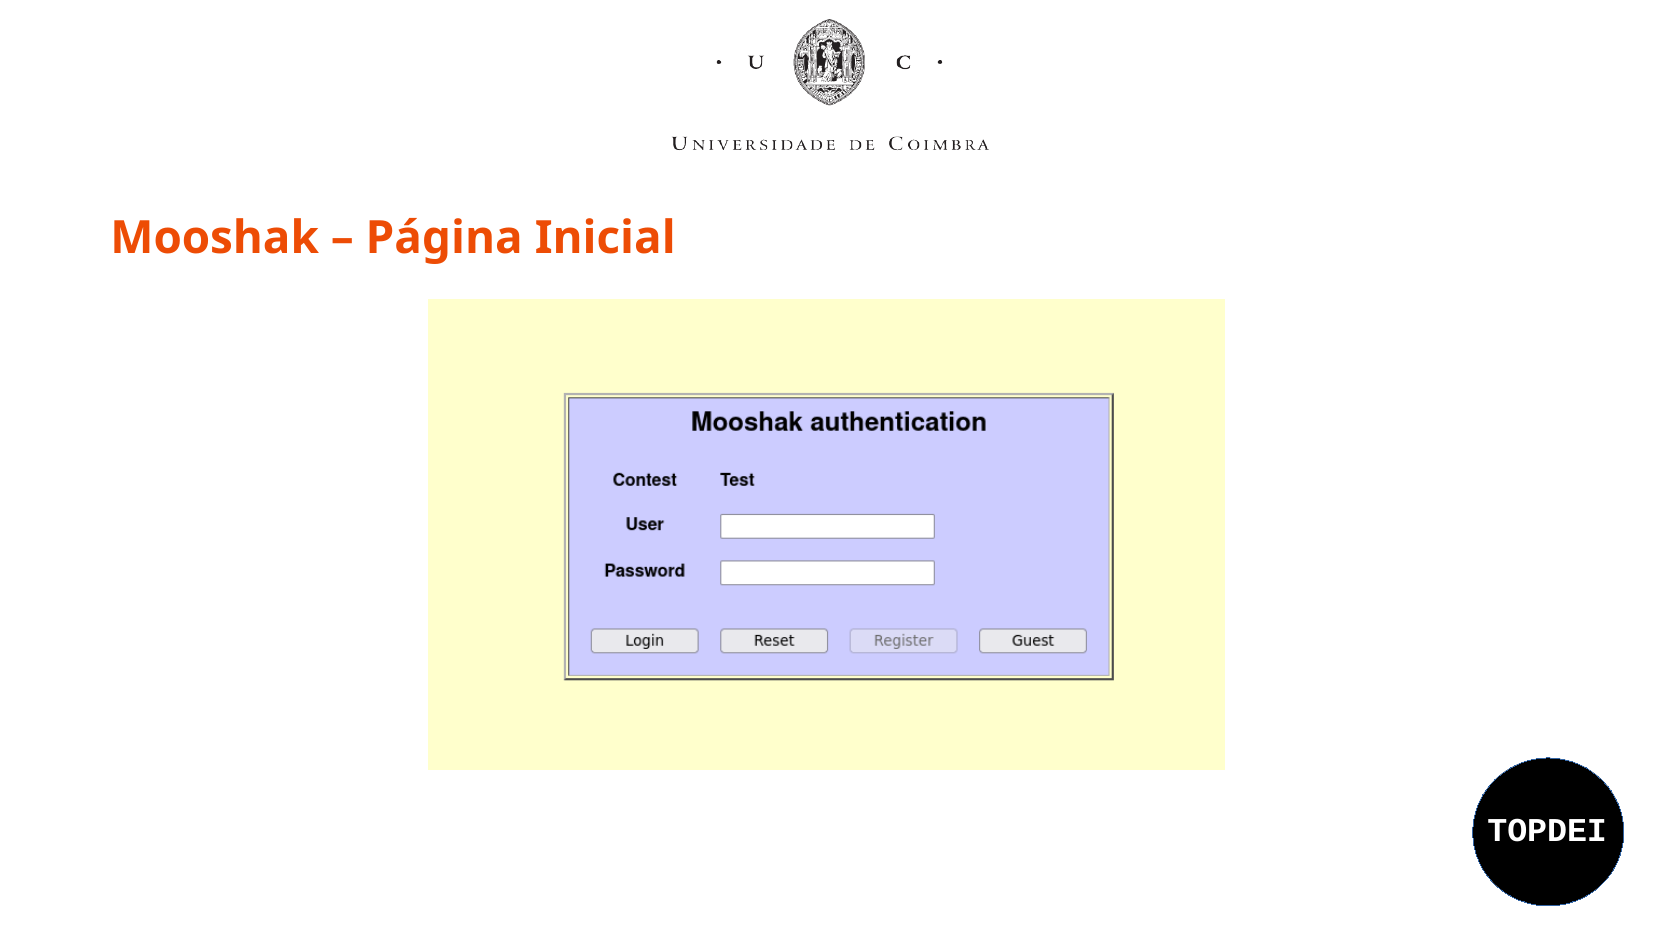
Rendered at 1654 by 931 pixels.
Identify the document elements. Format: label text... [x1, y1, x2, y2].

text_box [1484, 871, 1613, 906]
picture [641, 0, 1013, 200]
text_box TOPDEI [1472, 806, 1628, 871]
text_box Mooshak – Página Inicial [95, 196, 1559, 826]
text_box [1477, 757, 1620, 806]
picture [428, 299, 1225, 770]
